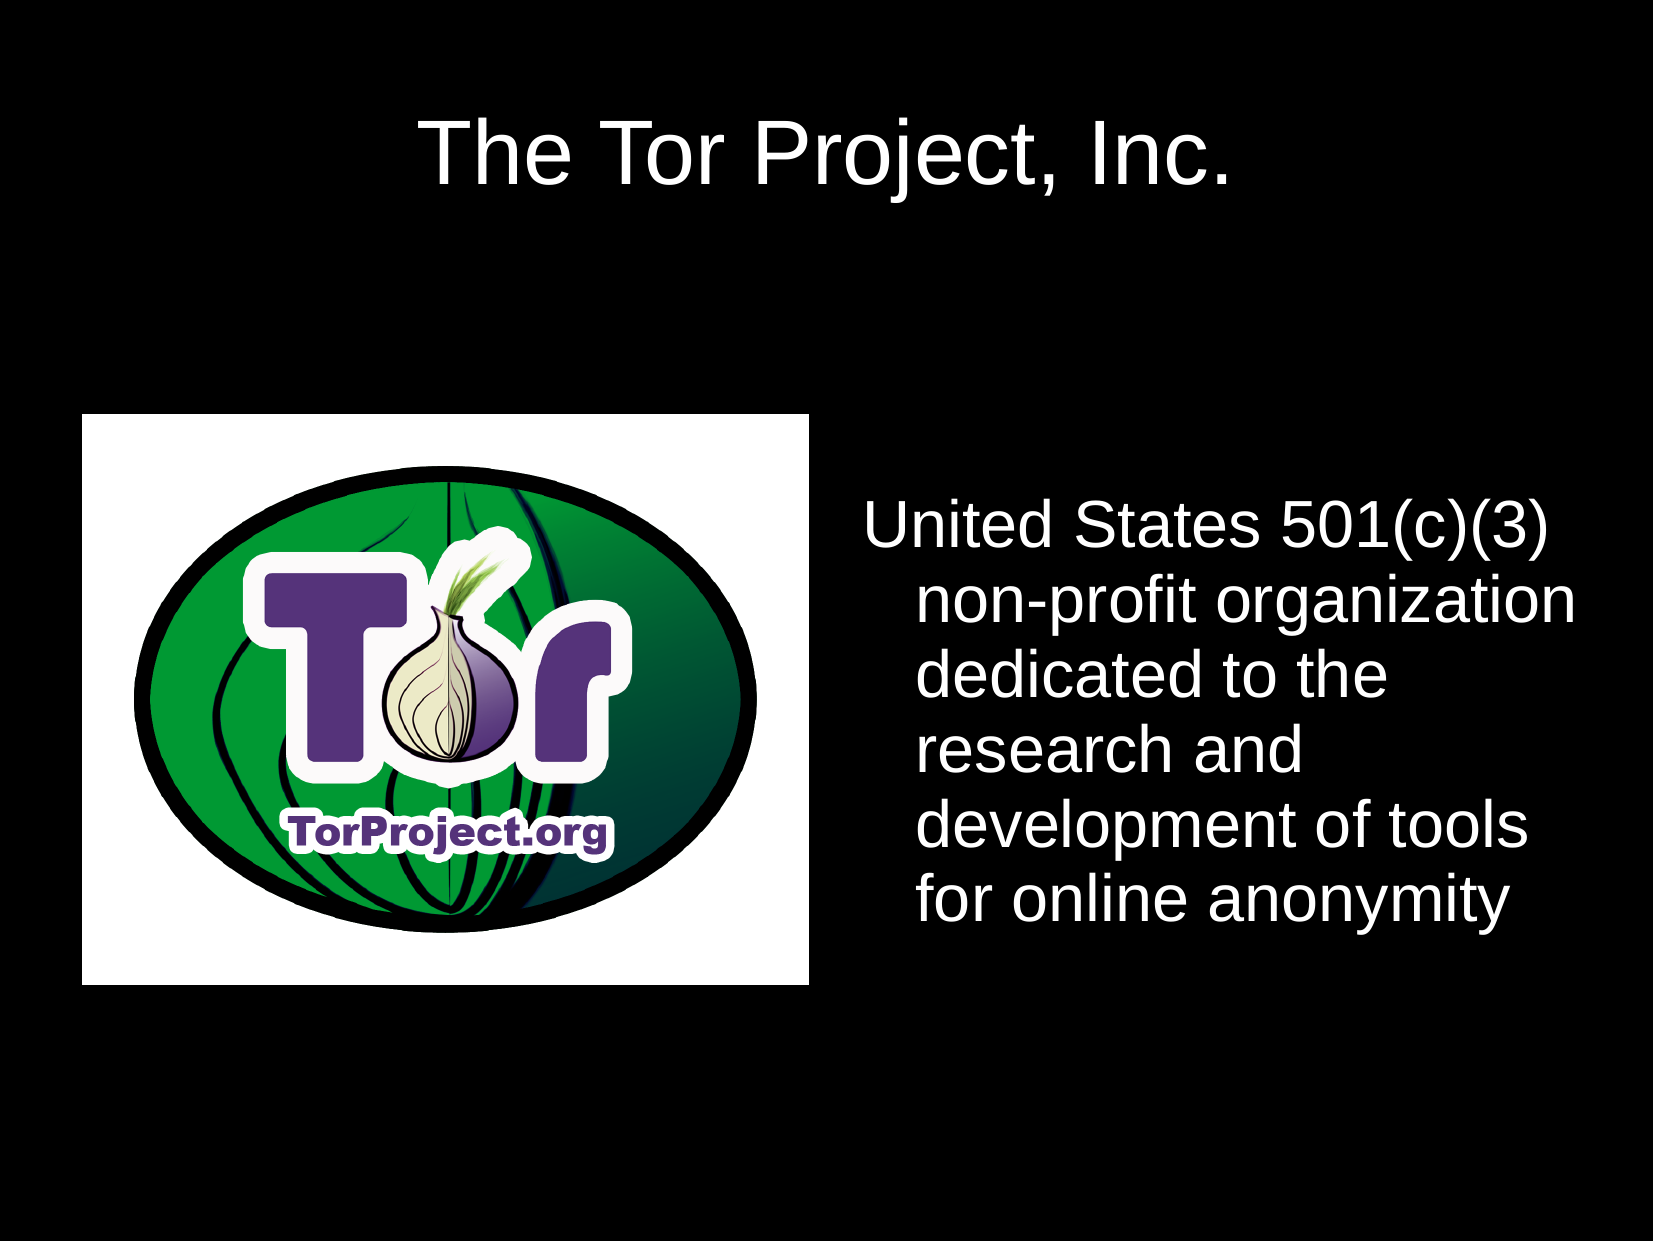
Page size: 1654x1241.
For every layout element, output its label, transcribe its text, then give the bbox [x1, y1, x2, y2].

picture [82, 414, 809, 985]
title The Tor Project, Inc. [82, 49, 1571, 257]
list United States 501(c)(3) non-profit organization dedicated to the research and development of tools for online anonymity [844, 487, 1613, 986]
